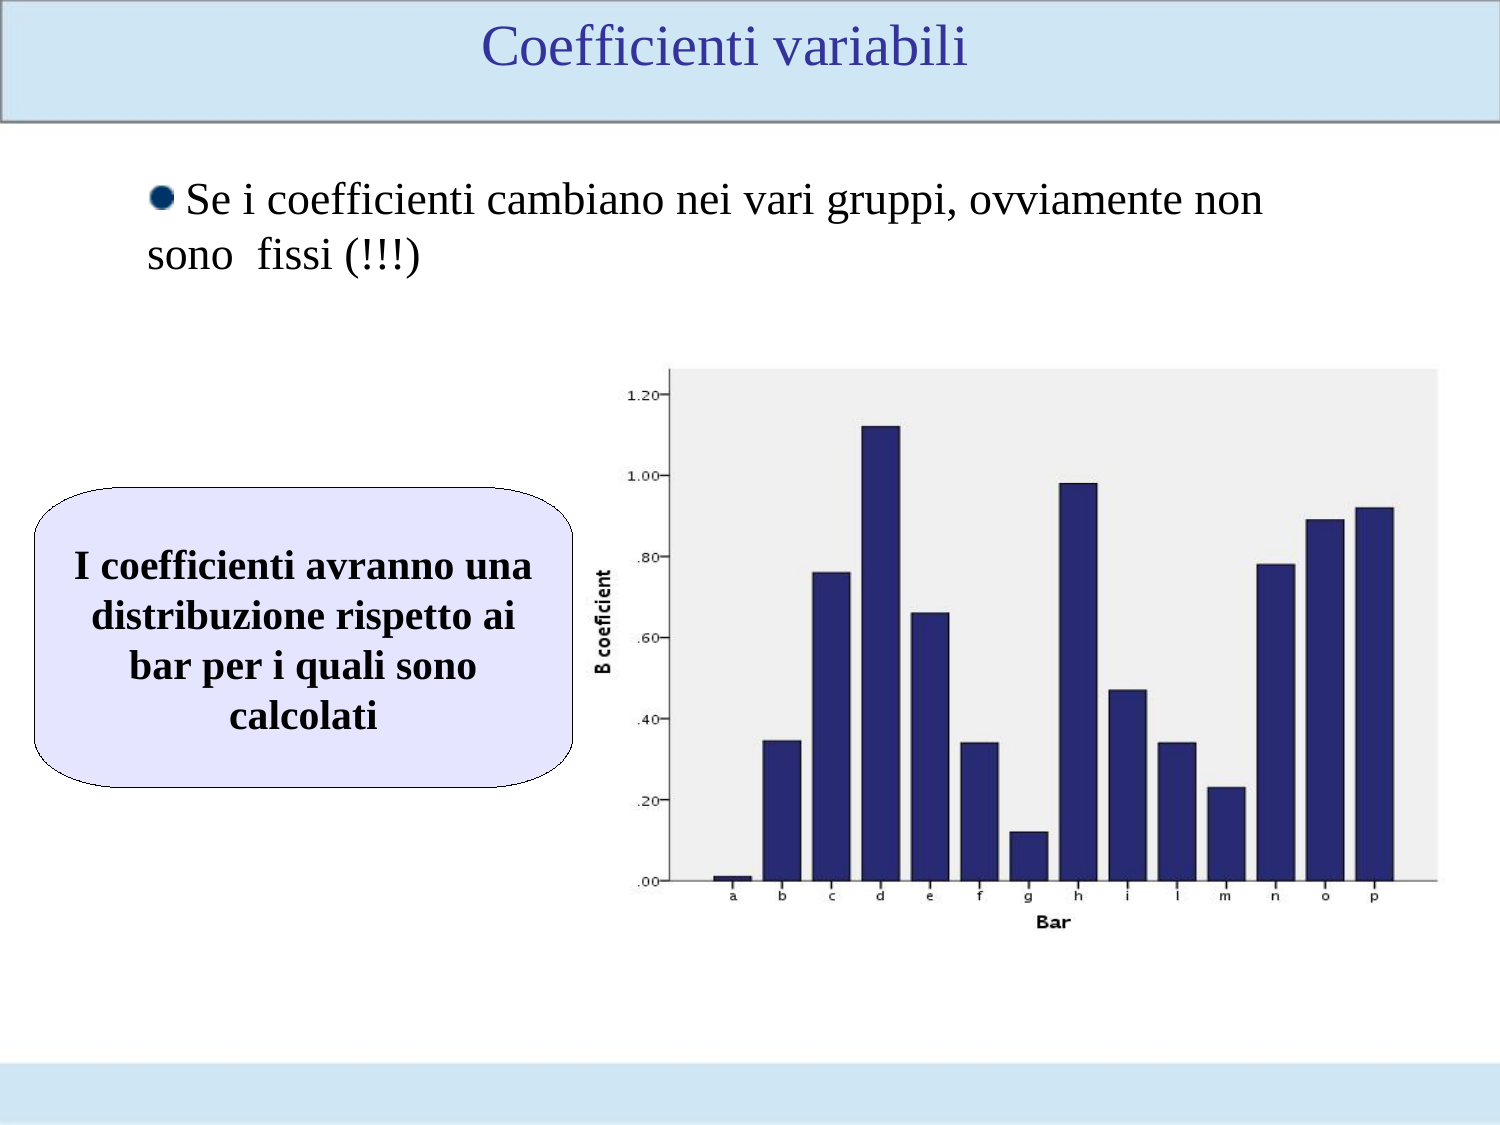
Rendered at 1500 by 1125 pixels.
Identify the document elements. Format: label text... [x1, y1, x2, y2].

title Coefficienti variabili [49, 0, 1400, 136]
picture [0, 0, 1500, 1125]
text_box Se i coefficienti cambiano nei vari gruppi, ovviamente non sono fissi (!!!) [132, 161, 1377, 287]
text_box I coefficienti avranno una distribuzione rispetto ai bar per i quali sono calcolati [34, 487, 573, 788]
